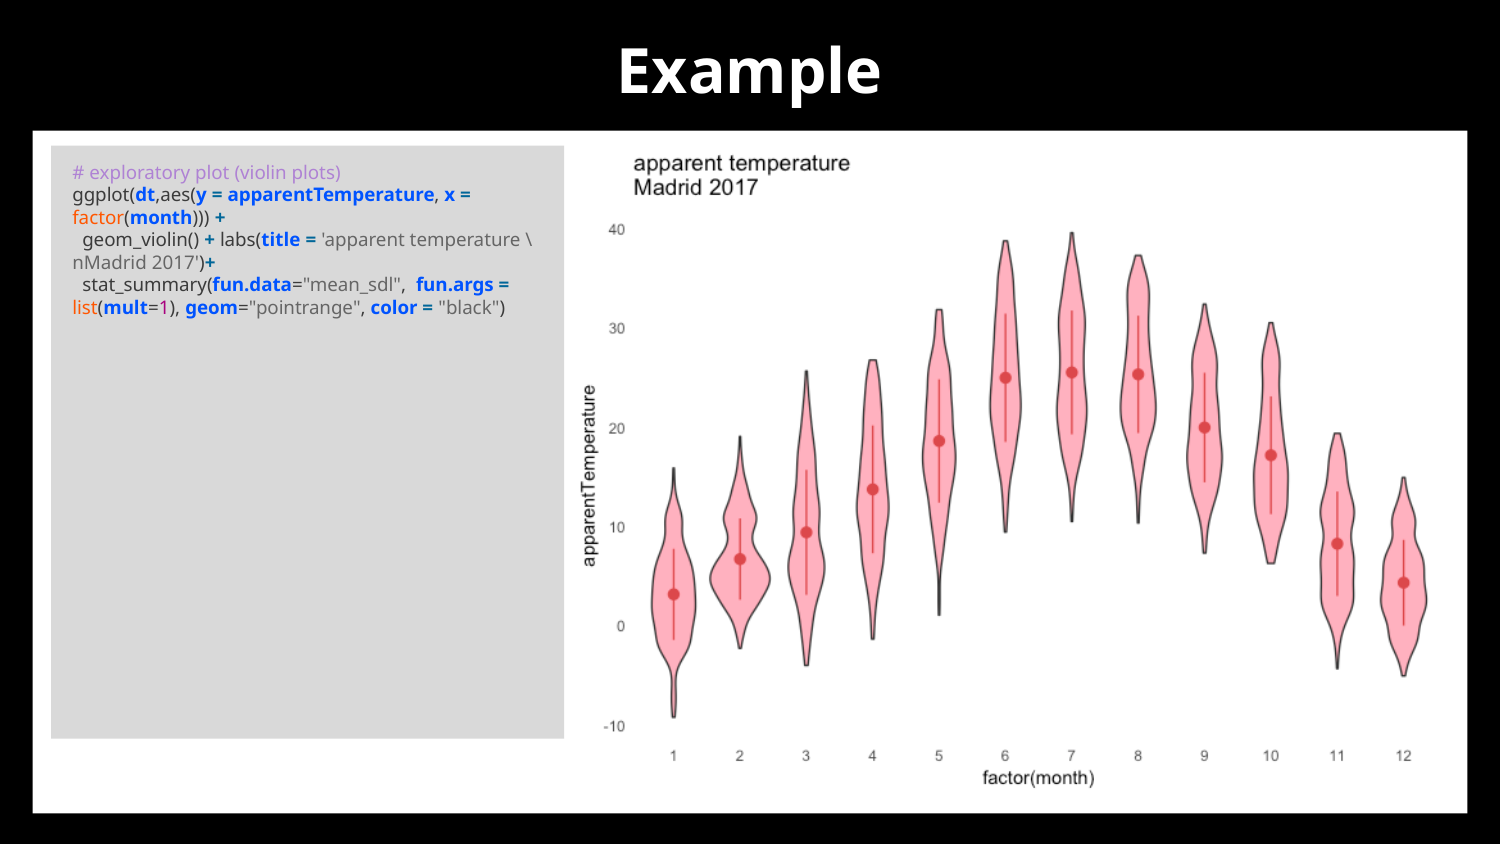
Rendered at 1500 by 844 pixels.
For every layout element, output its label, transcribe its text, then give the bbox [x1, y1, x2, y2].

picture [572, 145, 1453, 797]
text_box # exploratory plot (violin plots) ggplot(dt,aes(y = apparentTemperature, x = factor(month))) + geom_violin() + labs(title = 'apparent temperature \nMadrid 2017')+ stat_summary(fun.data="mean_sdl", fun.args = list(mult=1), geom="pointrange", color = "black") [51, 145, 565, 739]
text_box Example [32, 21, 1468, 116]
